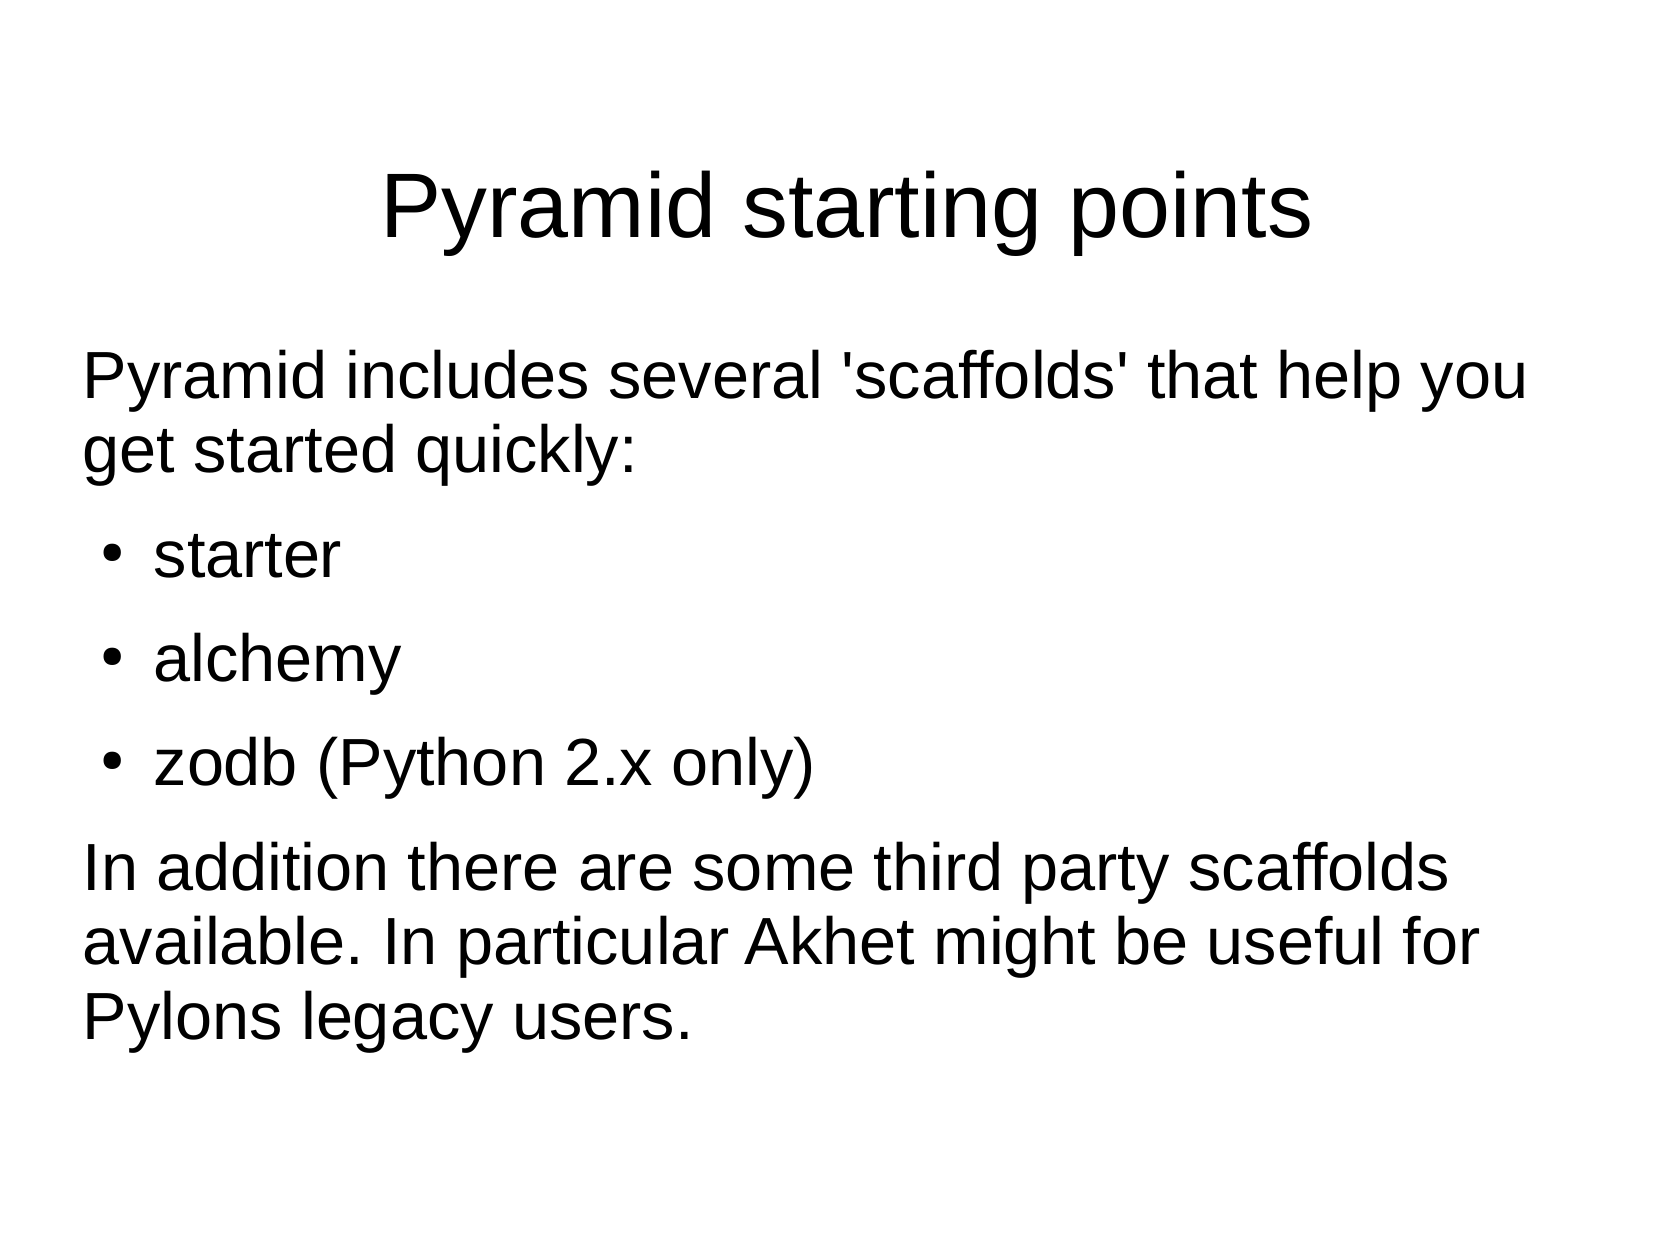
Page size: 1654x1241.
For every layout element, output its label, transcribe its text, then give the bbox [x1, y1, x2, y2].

list Pyramid includes several 'scaffolds' that help you get started quickly: starter alchemy zodb (Python 2.x only) In addition there are some third party scaffolds available. In particular Akhet might be useful for Pylons legacy users. [82, 337, 1571, 1157]
title Pyramid starting points [82, 112, 1612, 301]
